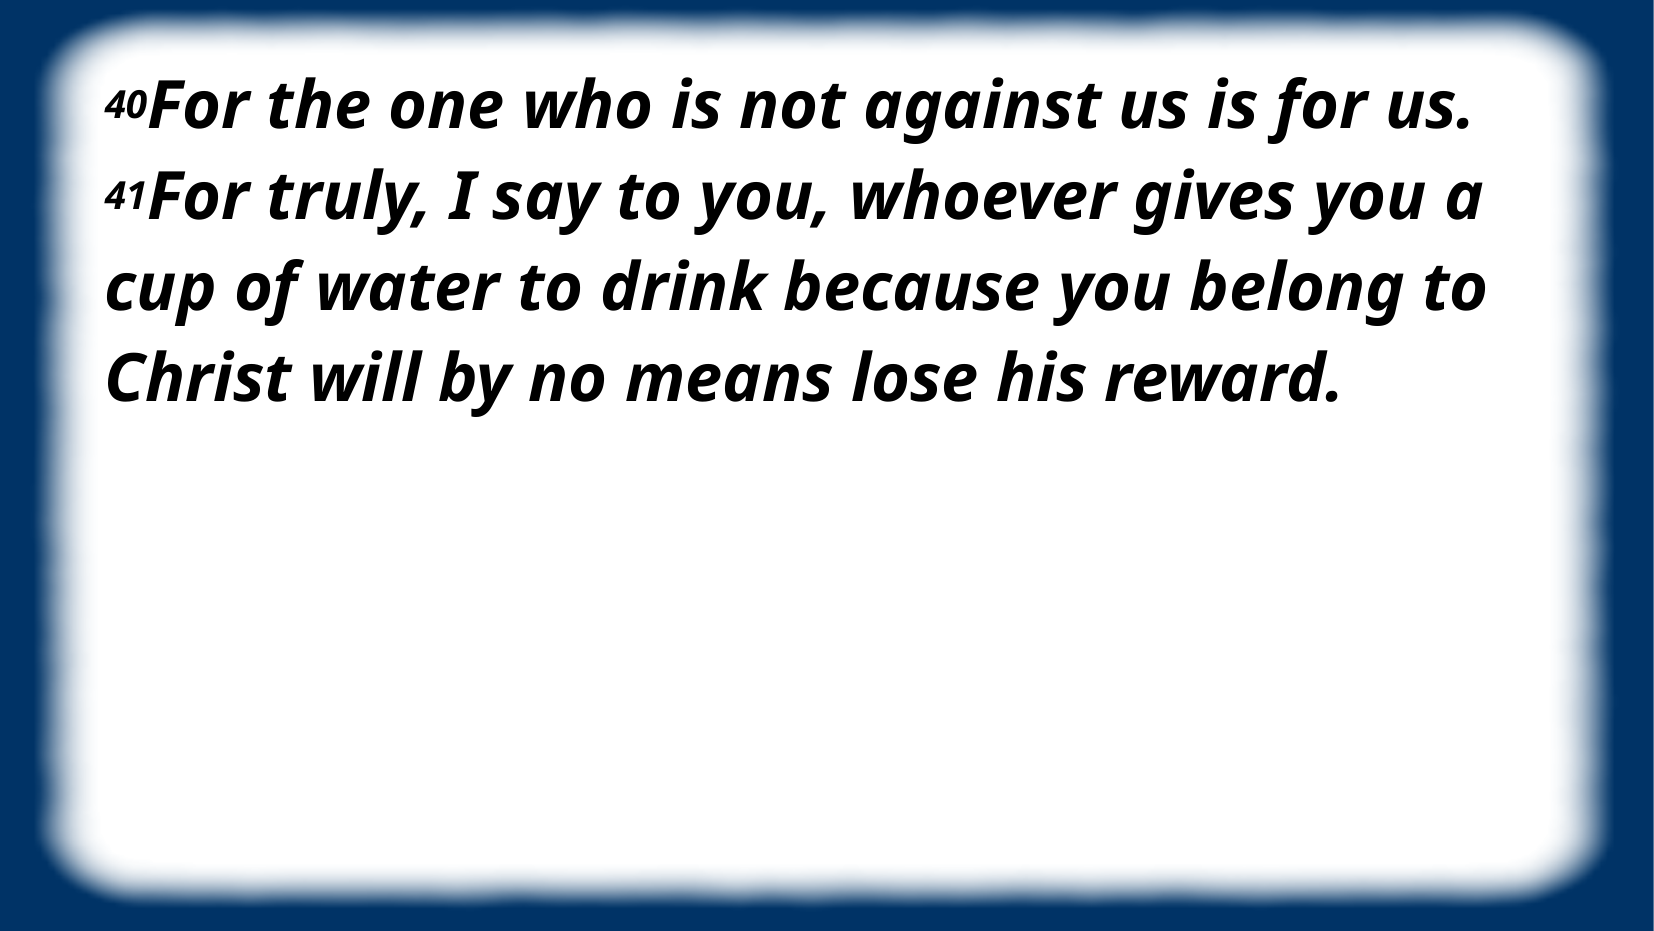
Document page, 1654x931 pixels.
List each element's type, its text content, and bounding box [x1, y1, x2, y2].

text_box 40For the one who is not against us is for us. 41For truly, I say to you, whoever gives you a cup of water to drink because you belong to Christ will by no means lose his reward. [90, 50, 1561, 421]
picture [0, 0, 1654, 931]
